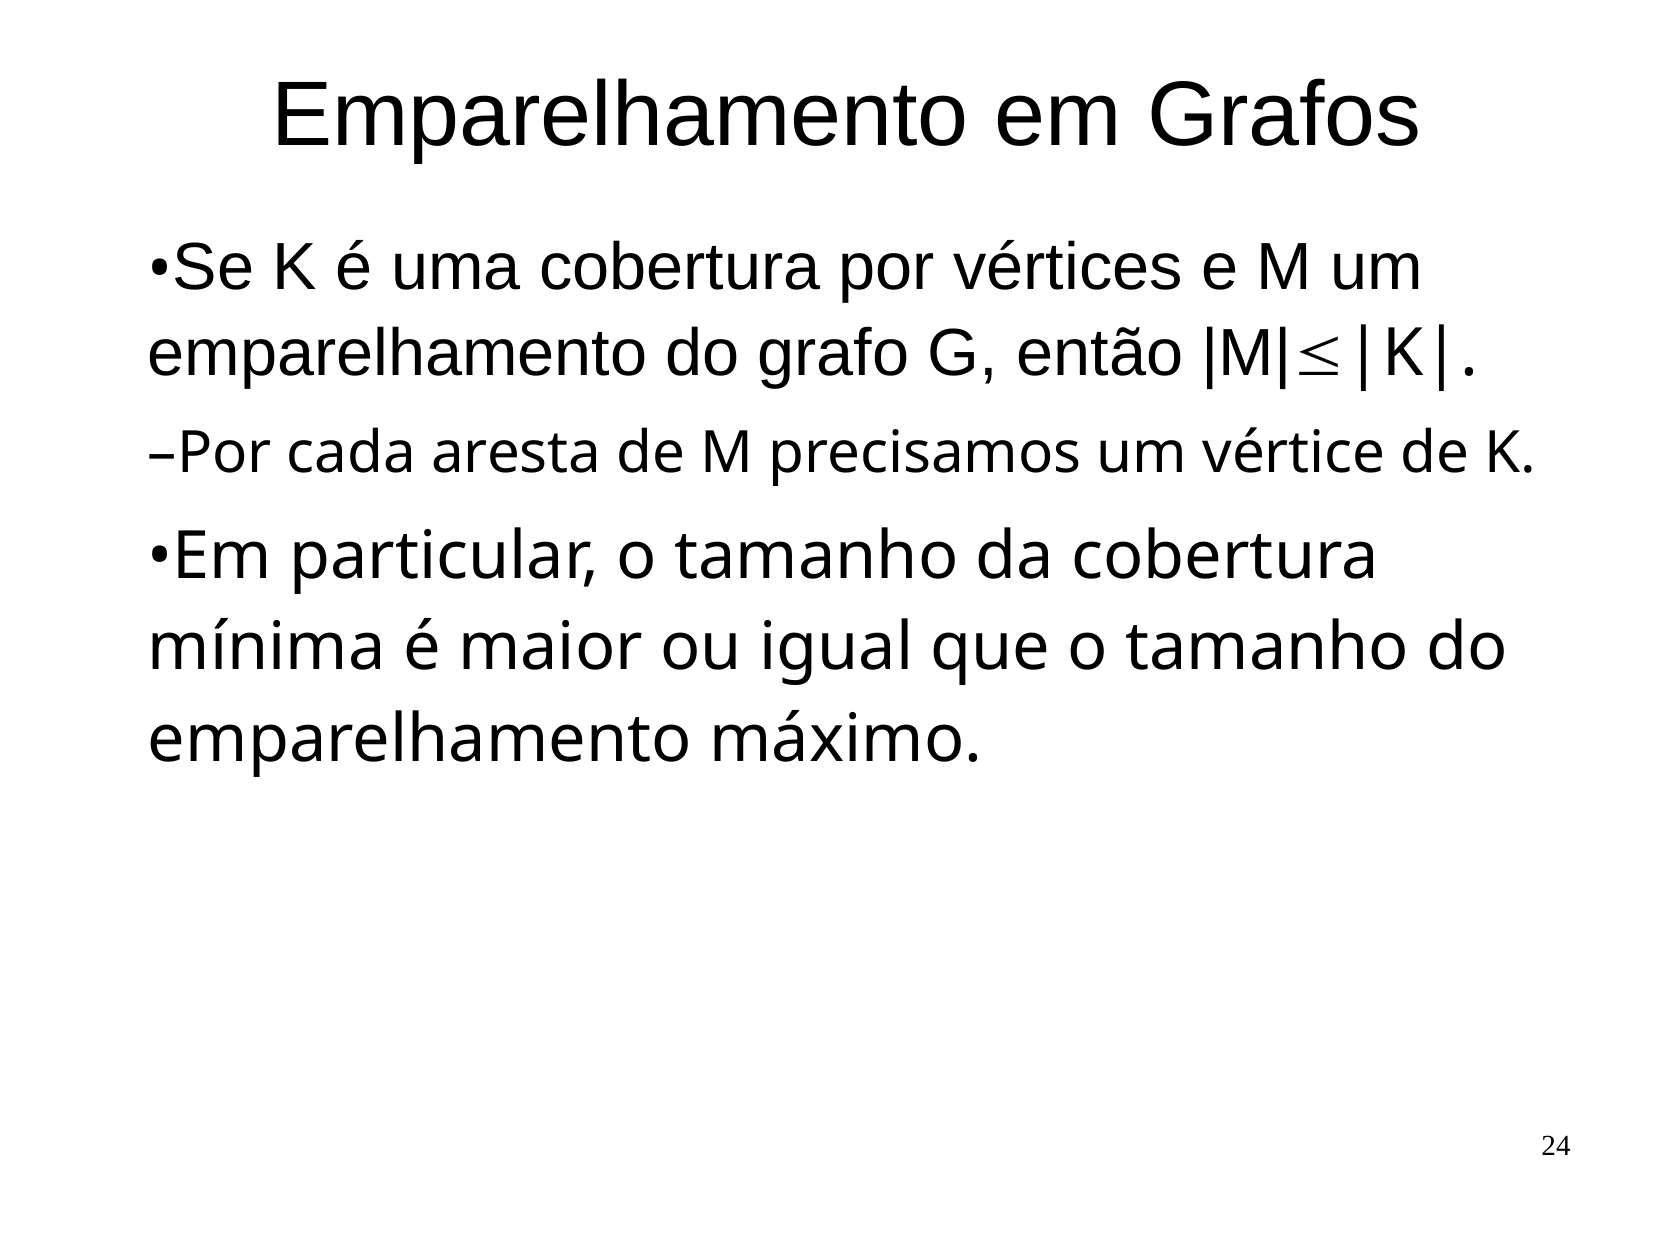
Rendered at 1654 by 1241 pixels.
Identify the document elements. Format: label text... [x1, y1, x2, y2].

title Emparelhamento em Grafos [261, 0, 1433, 227]
list Se K é uma cobertura por vértices e M um emparelhamento do grafo G, então |M||K|. Por cada aresta de M precisamos um vértice de K. Em particular, o tamanho da cobertura mínima é maior ou igual que o tamanho do emparelhamento máximo. [147, 227, 1595, 1075]
